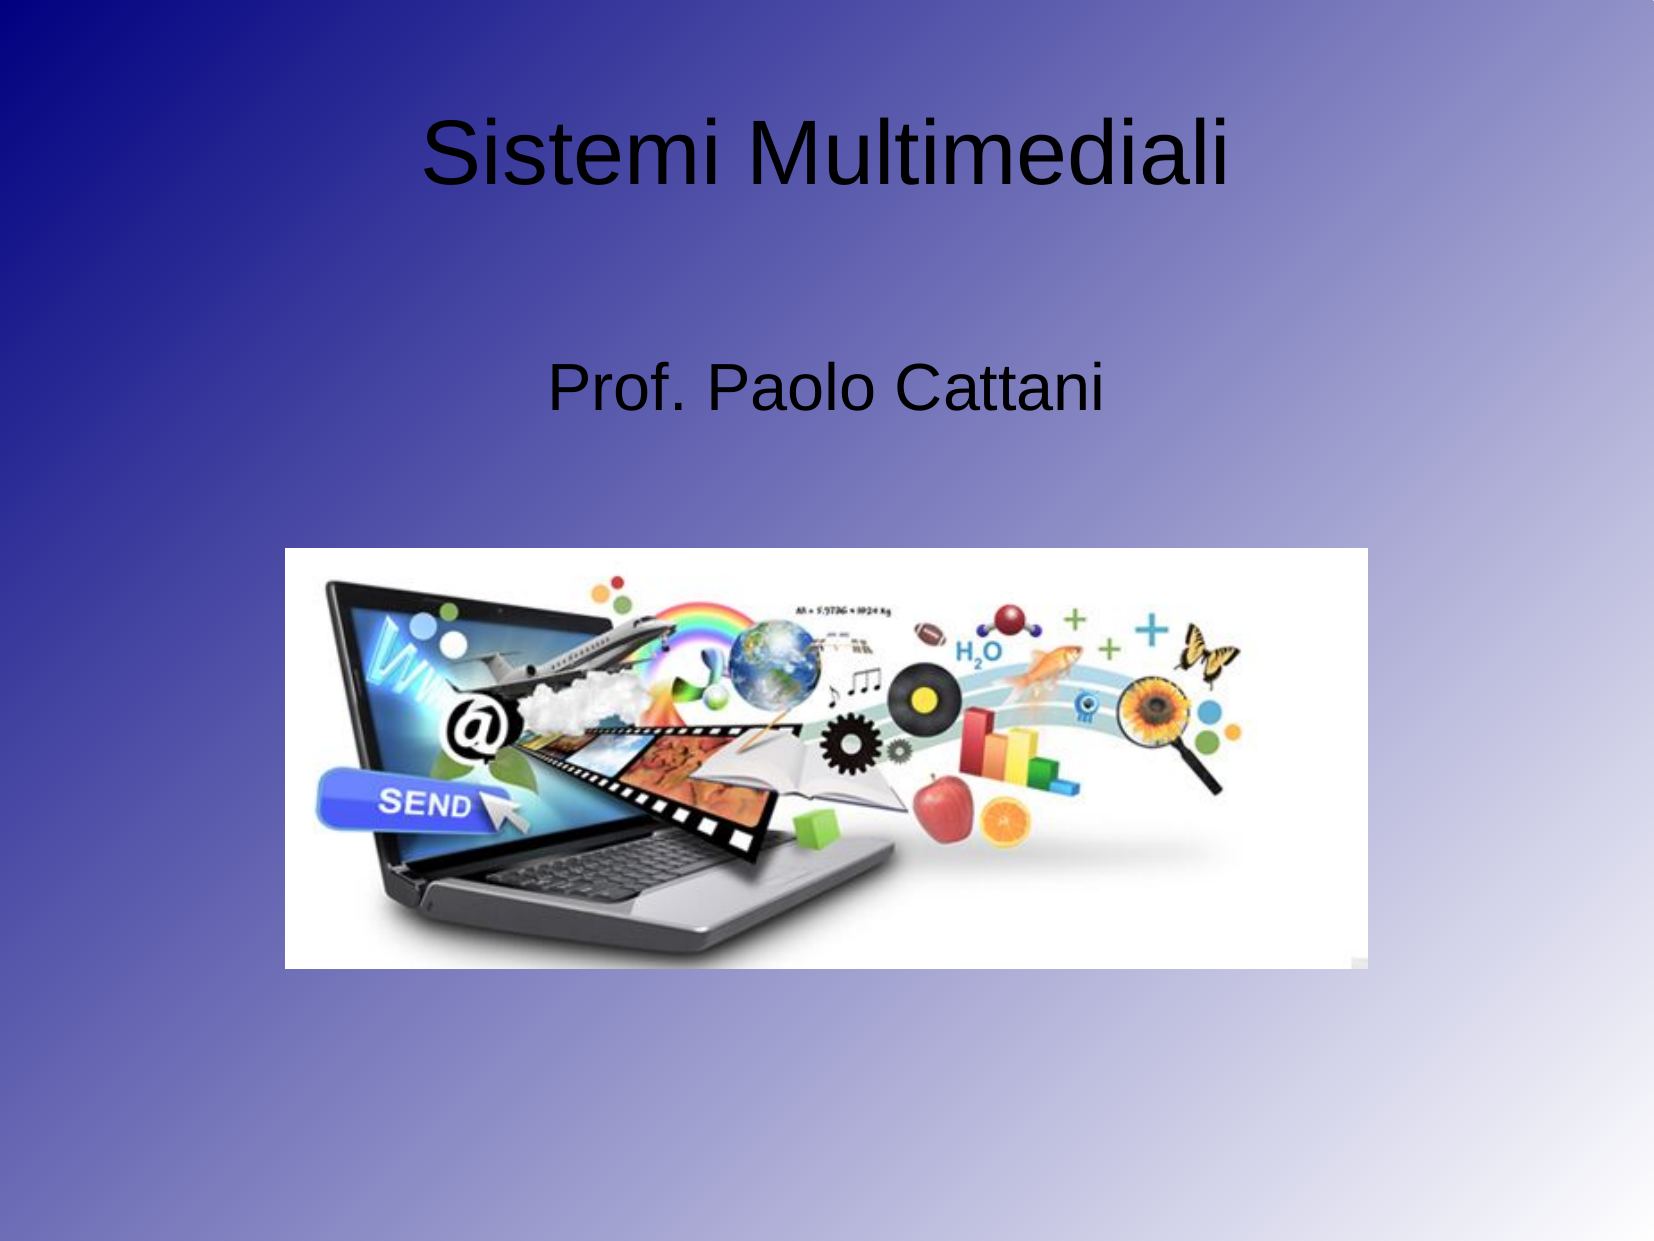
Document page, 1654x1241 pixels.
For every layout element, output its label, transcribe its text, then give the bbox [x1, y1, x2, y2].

picture [285, 548, 1368, 969]
subtitle Prof. Paolo Cattani [82, 290, 1571, 485]
title Sistemi Multimediali [82, 49, 1571, 257]
